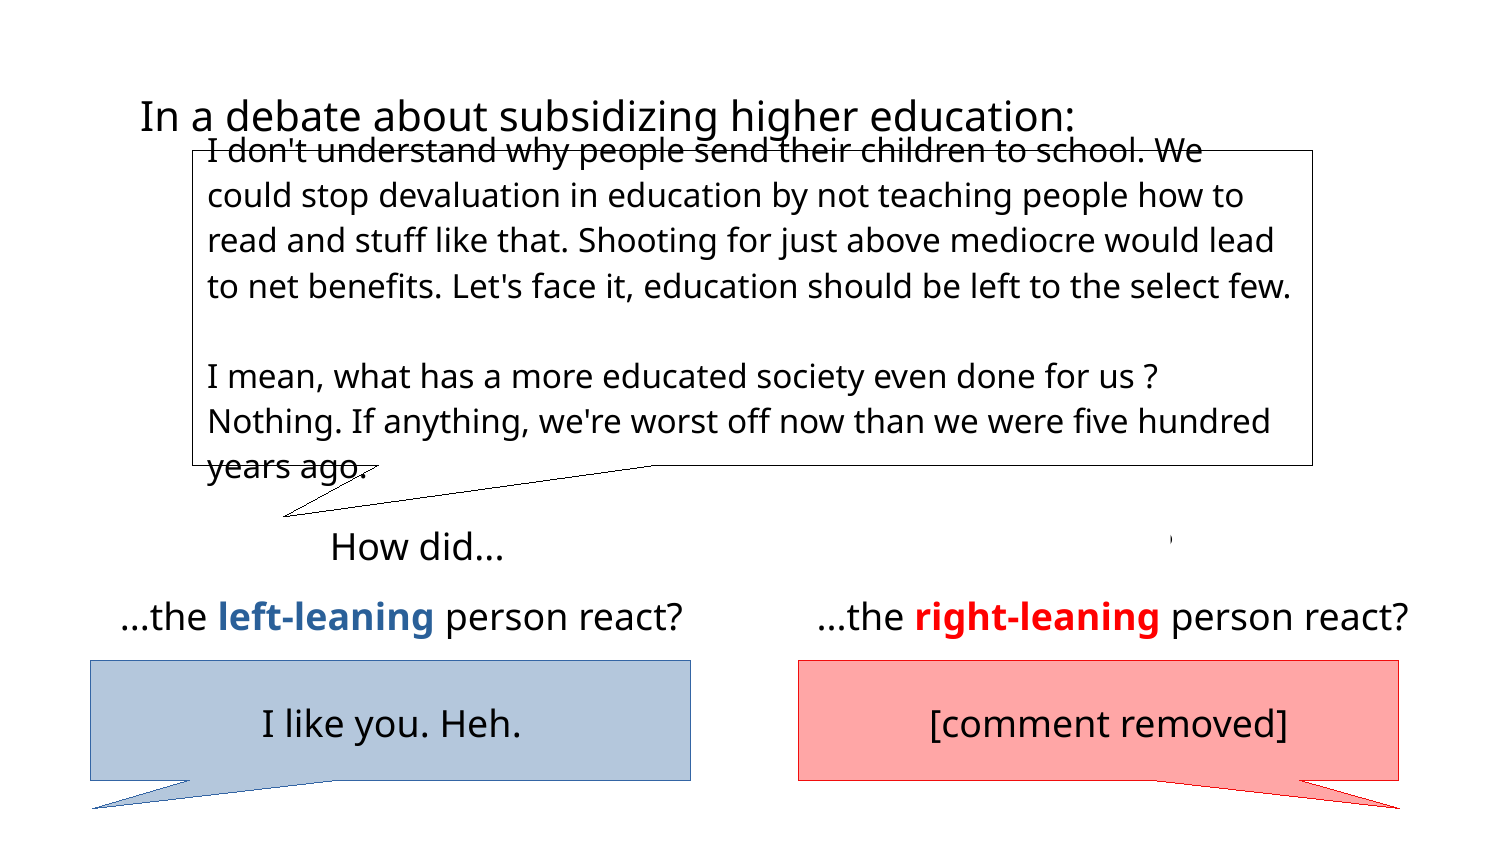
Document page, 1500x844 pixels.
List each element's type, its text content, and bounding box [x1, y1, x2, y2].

text_box ...the right-leaning person react? [801, 582, 1397, 646]
text_box ...the left-leaning person react? [105, 582, 673, 646]
text_box [798, 660, 1400, 809]
text_box [90, 660, 691, 809]
text_box [comment removed] [914, 690, 1291, 753]
text_box I like you. Heh. [247, 690, 526, 753]
text_box In a debate about subsidizing higher education: [125, 79, 1069, 147]
text_box How did... [315, 513, 1171, 576]
text_box I don't understand why people send their children to school. We could stop devaluation in education by not teaching people how to read and stuff like that. Shooting for just above mediocre would lead to net benefits. Let's face it, education should be left to the select few. I mean, what has a more educated society even done for us ? Nothing. If anything, we're worst off now than we were five hundred years ago. [192, 150, 1313, 517]
